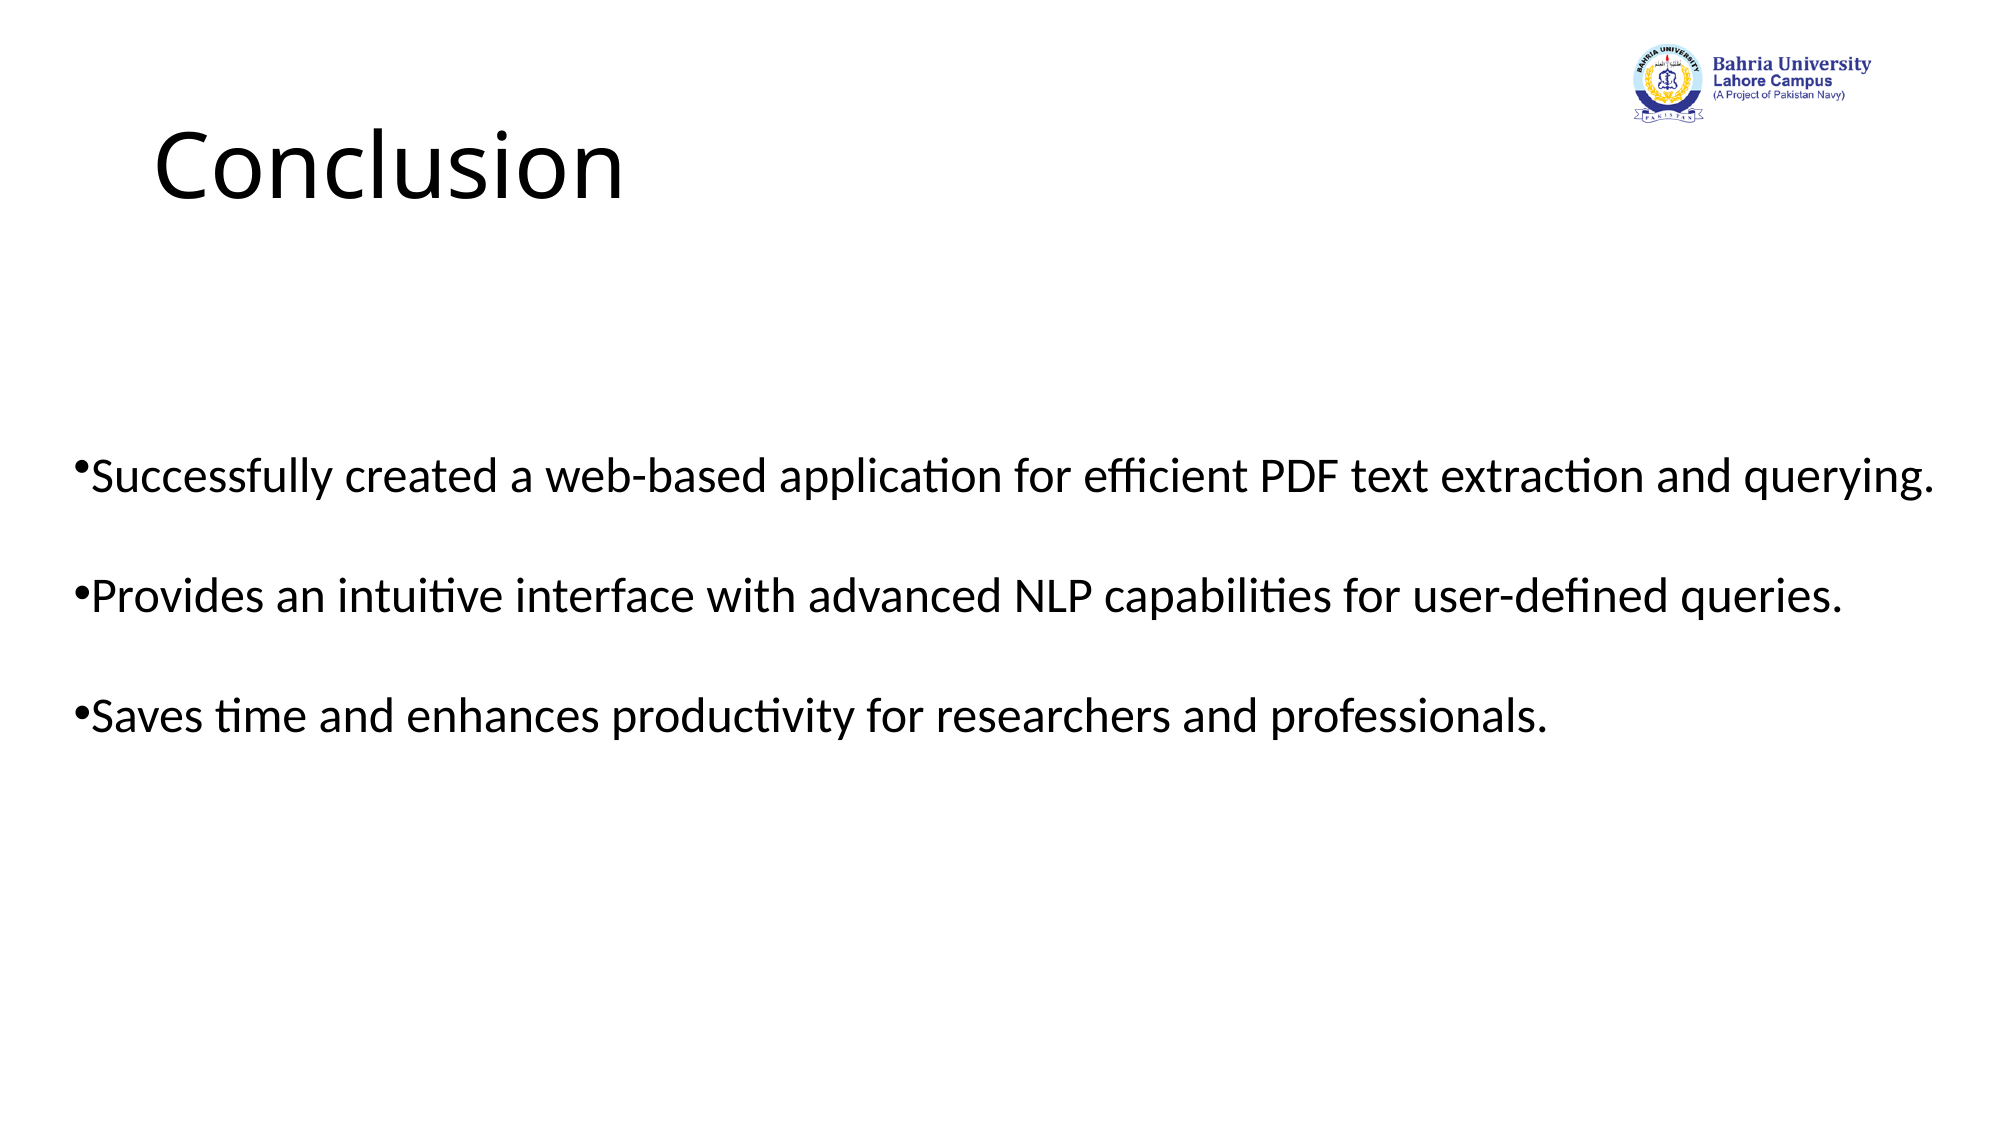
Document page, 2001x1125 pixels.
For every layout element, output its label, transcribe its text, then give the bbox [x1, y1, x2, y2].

title Conclusion [137, 59, 1863, 236]
picture [1625, 41, 1952, 134]
list Successfully created a web-based application for efficient PDF text extraction and querying. Provides an intuitive interface with advanced NLP capabilities for user-defined queries. Saves time and enhances productivity for researchers and professionals. [58, 236, 2000, 889]
